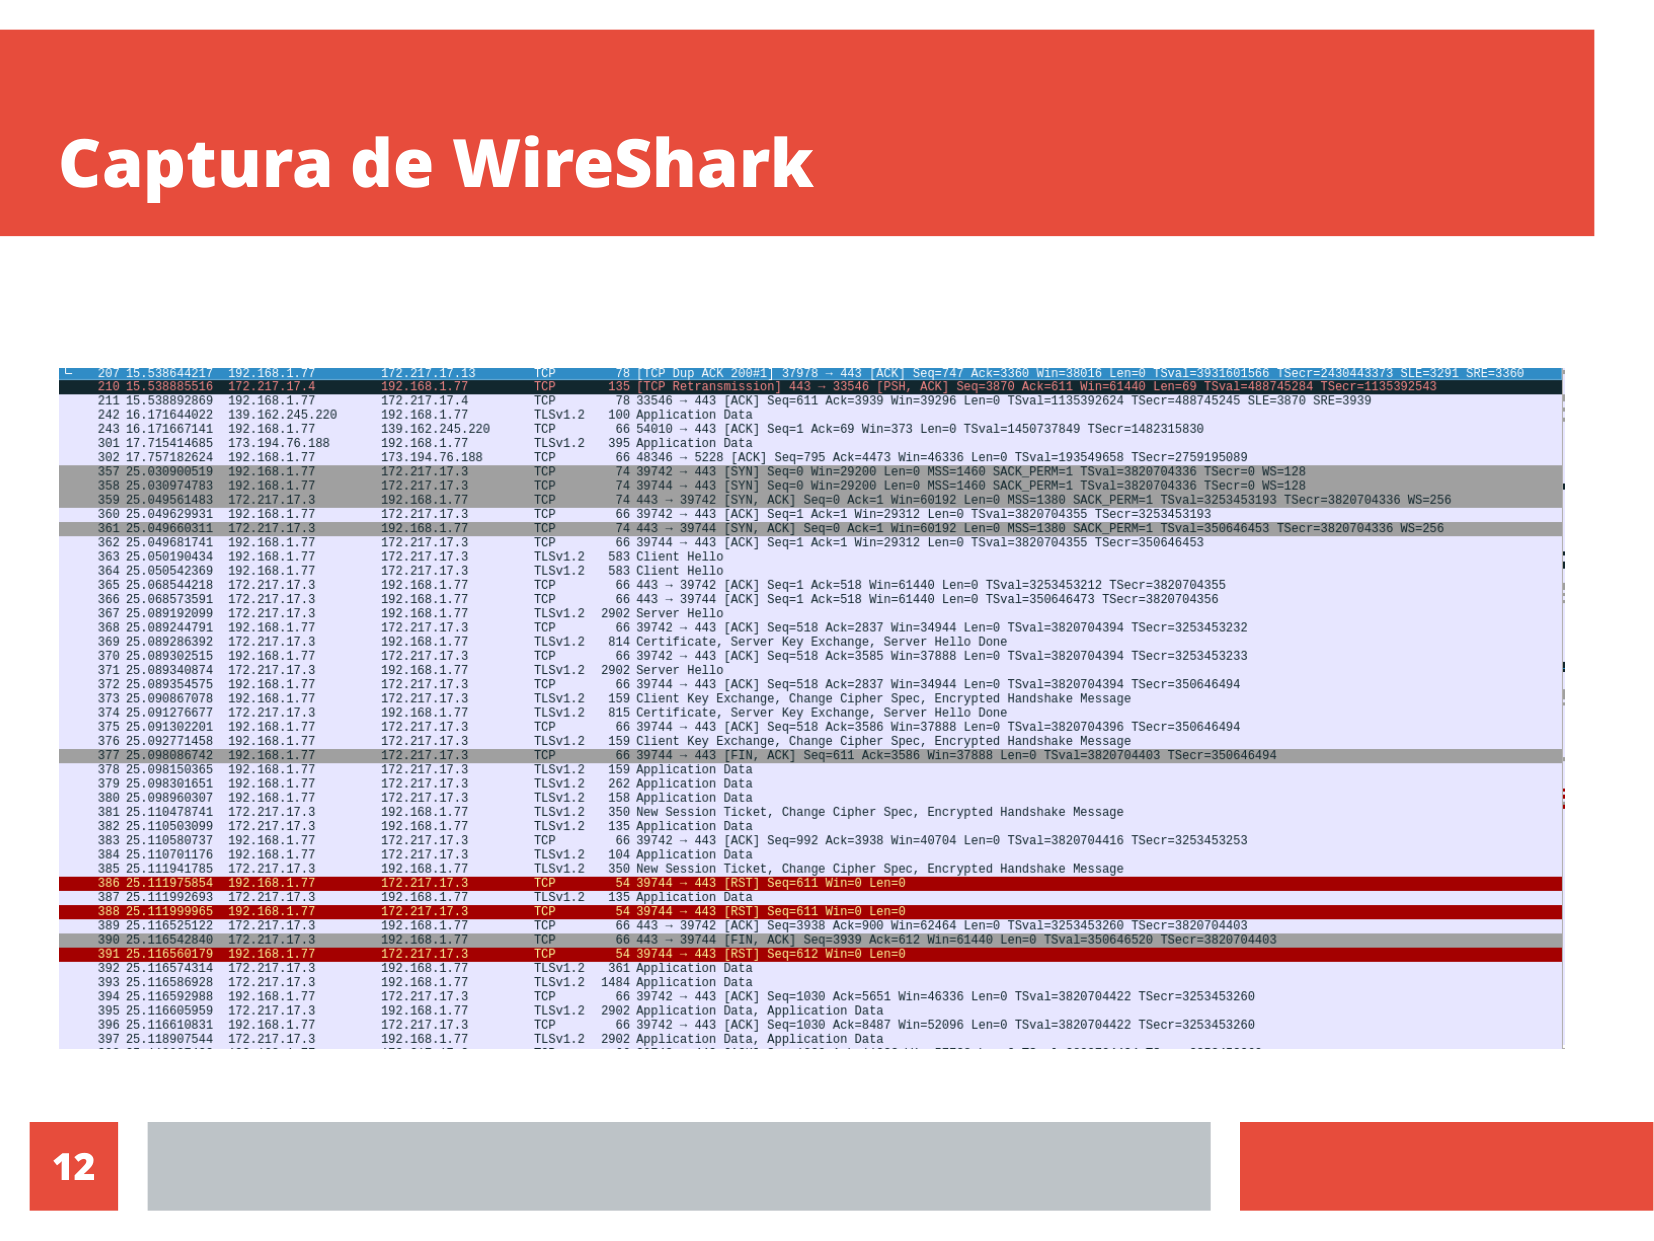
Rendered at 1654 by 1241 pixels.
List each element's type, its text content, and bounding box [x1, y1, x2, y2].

picture [59, 368, 1565, 1049]
title Captura de WireShark [59, 59, 1595, 207]
